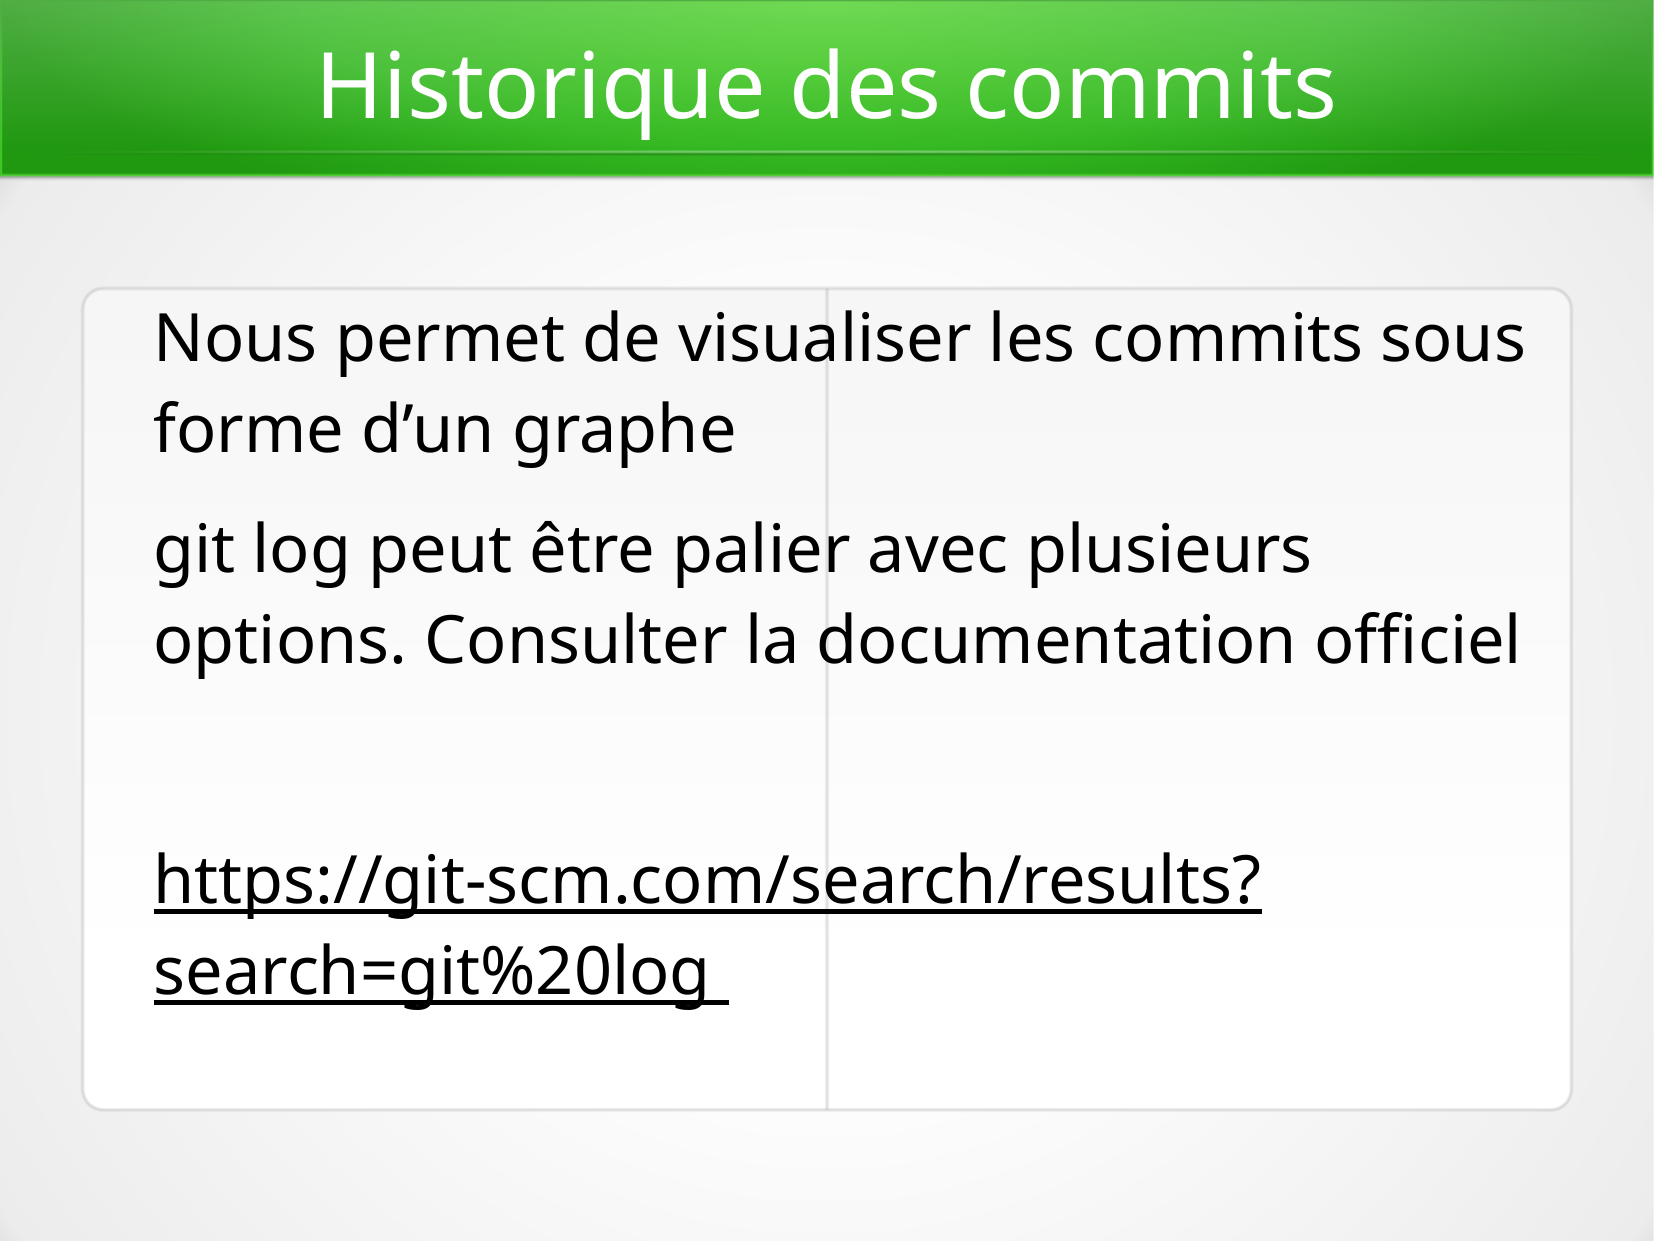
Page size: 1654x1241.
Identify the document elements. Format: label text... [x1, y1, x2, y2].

picture [0, 0, 1654, 1241]
list Nous permet de visualiser les commits sous forme d’un graphe git log peut être palier avec plusieurs options. Consulter la documentation officiel https://git-scm.com/search/results?search=git%20log [82, 290, 1571, 1111]
title Historique des commits [82, 11, 1571, 154]
